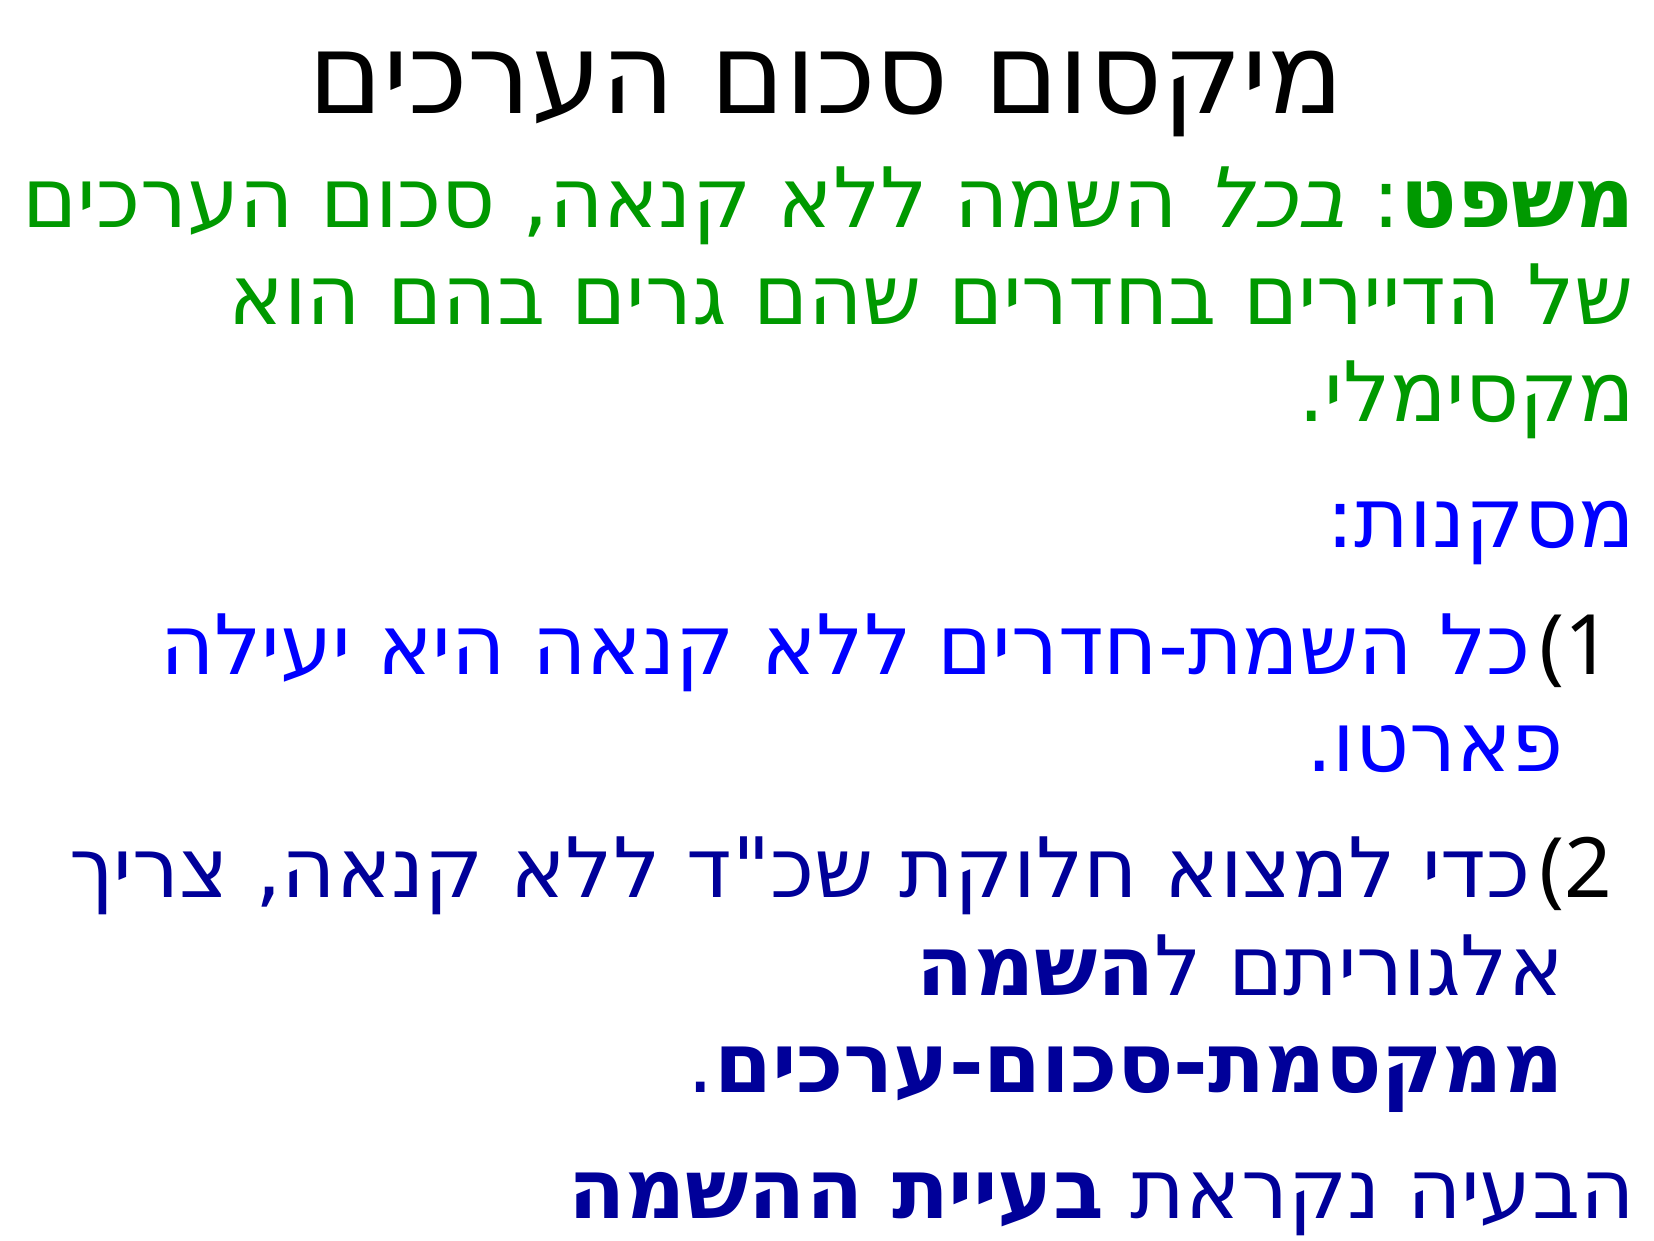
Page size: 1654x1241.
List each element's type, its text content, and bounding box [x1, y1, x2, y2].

title מיקסום סכום הערכים [0, 0, 1654, 151]
list משפט: בכל השמה ללא קנאה, סכום הערכים של הדיירים בחדרים שהם גרים בהם הוא מקסימלי. מסקנות: כל השמת-חדרים ללא קנאה היא יעילה פארטו. כדי למצוא חלוקת שכ"ד ללא קנאה, צריך אלגוריתם להשמה ממקסמת-סכום-ערכים. הבעיה נקראת בעיית ההשמה (Assignment). [15, 150, 1636, 1226]
